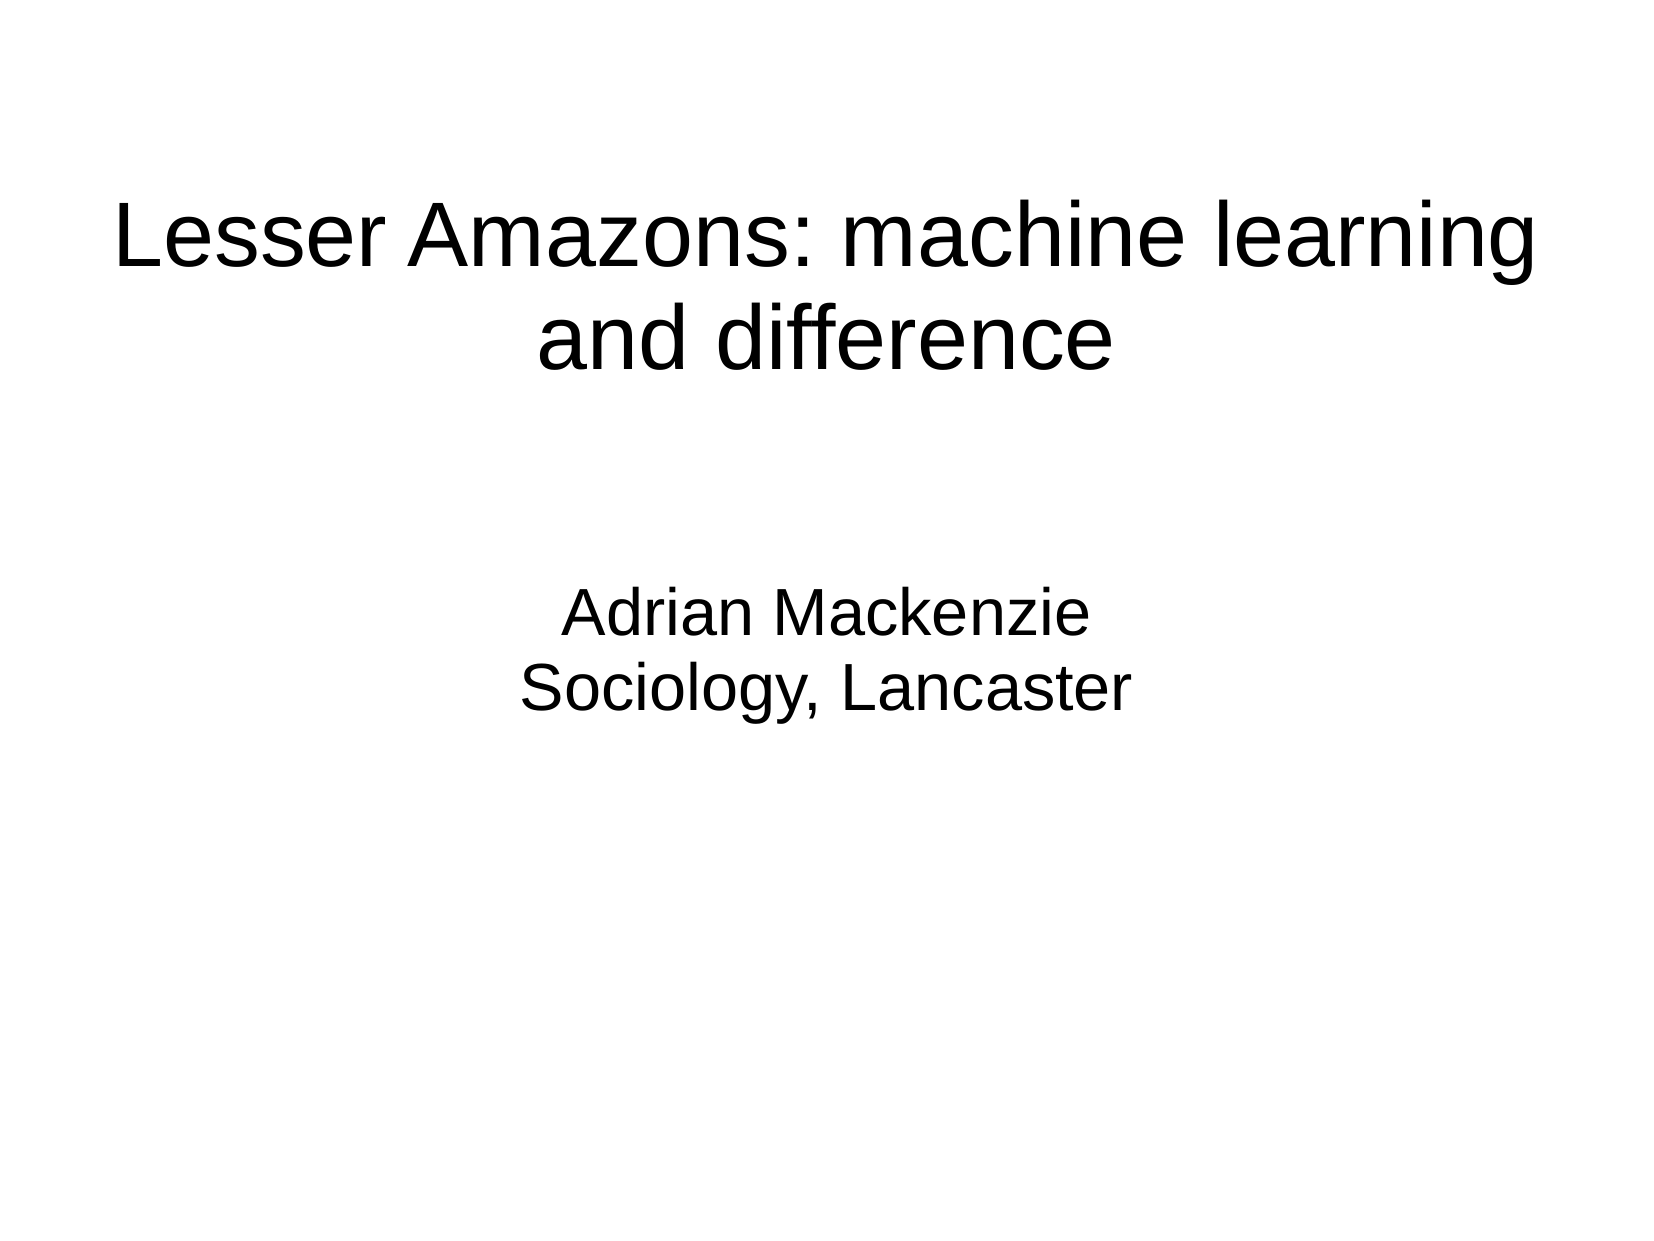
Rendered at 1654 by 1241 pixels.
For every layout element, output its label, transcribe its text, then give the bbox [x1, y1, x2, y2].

title Lesser Amazons: machine learning and difference [82, 182, 1571, 290]
subtitle Adrian Mackenzie Sociology, Lancaster [82, 290, 1571, 1010]
